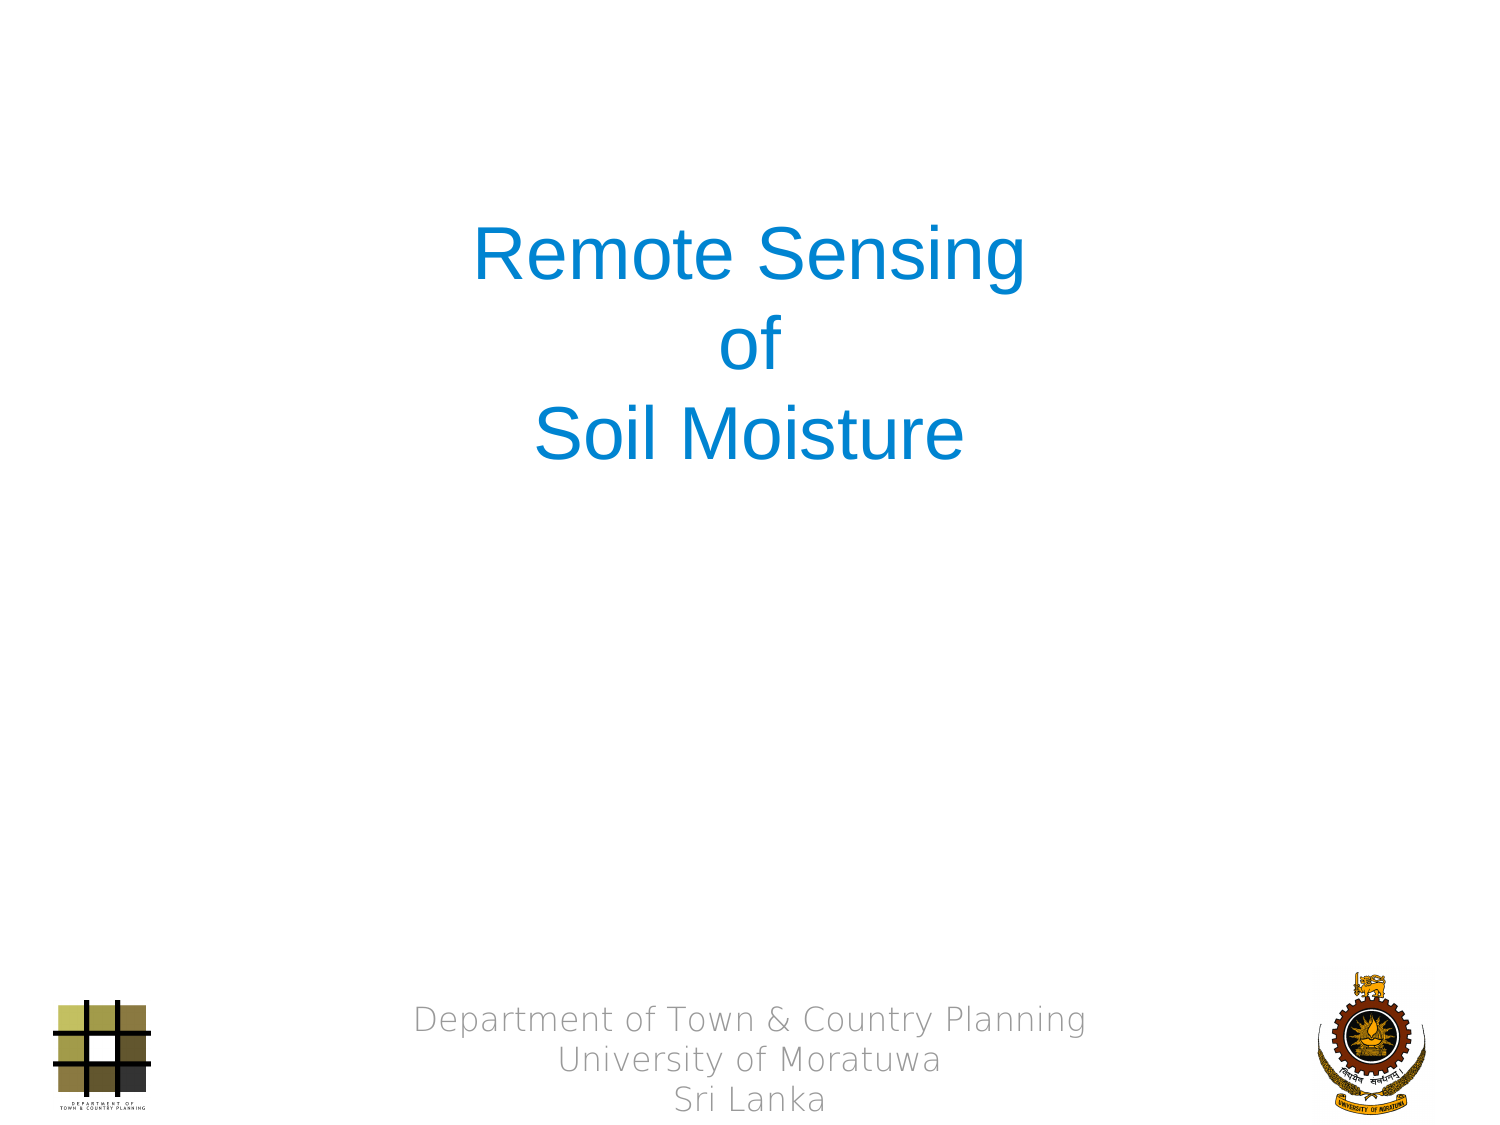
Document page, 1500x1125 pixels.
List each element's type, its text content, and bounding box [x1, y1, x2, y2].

picture [1312, 966, 1435, 1125]
picture [53, 1000, 151, 1110]
title Remote Sensing of Soil Moisture [75, 196, 1426, 482]
